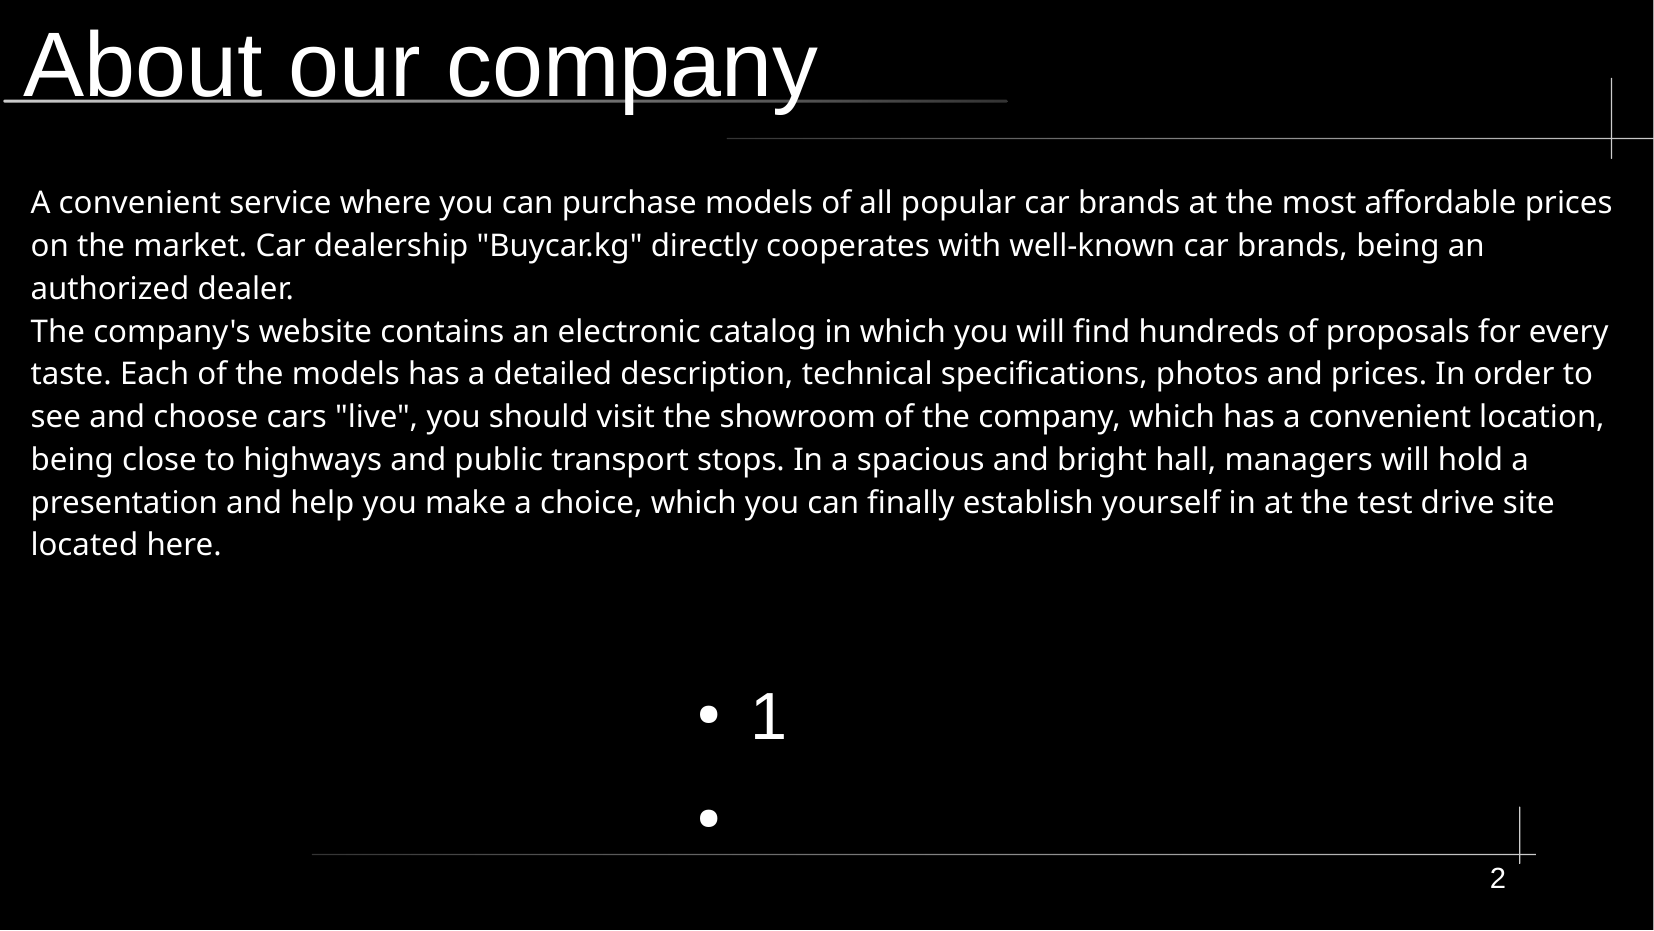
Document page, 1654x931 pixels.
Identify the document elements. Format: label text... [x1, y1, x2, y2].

text_box A convenient service where you can purchase models of all popular car brands at the most affordable prices on the market. Car dealership "Buycar.kg" directly cooperates with well-known car brands, being an authorized dealer. The company's website contains an electronic catalog in which you will find hundreds of proposals for every taste. Each of the models has a detailed description, technical specifications, photos and prices. In order to see and choose cars "live", you should visit the showroom of the company, which has a convenient location, being close to highways and public transport stops. In a spacious and bright hall, managers will hold a presentation and help you make a choice, which you can finally establish yourself in at the test drive site located here. [15, 172, 1650, 314]
list 1 [679, 679, 1654, 931]
title About our company [23, 11, 1589, 119]
